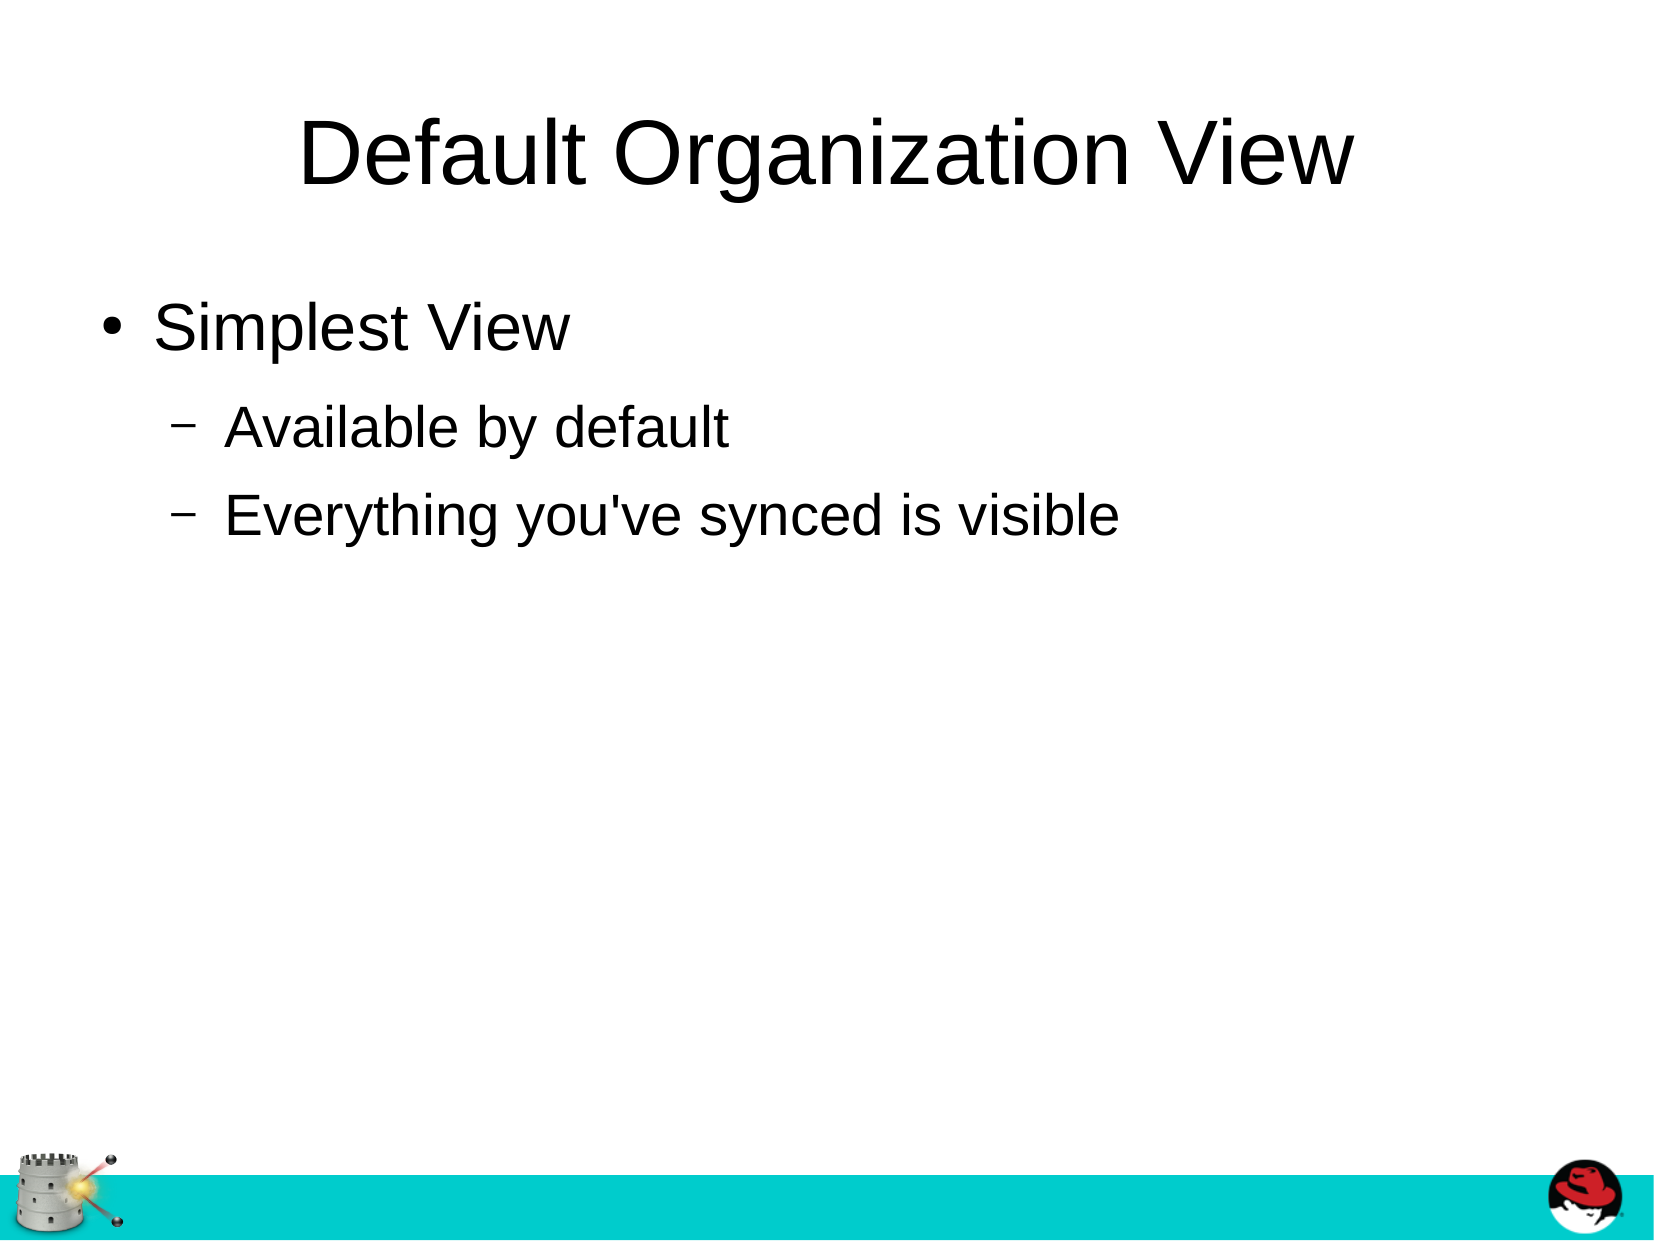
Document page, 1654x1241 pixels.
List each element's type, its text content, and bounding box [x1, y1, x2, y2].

picture [5, 1138, 130, 1241]
list Simplest View Available by default Everything you've synced is visible [82, 290, 1571, 1010]
picture [1547, 1157, 1630, 1235]
title Default Organization View [82, 49, 1571, 257]
